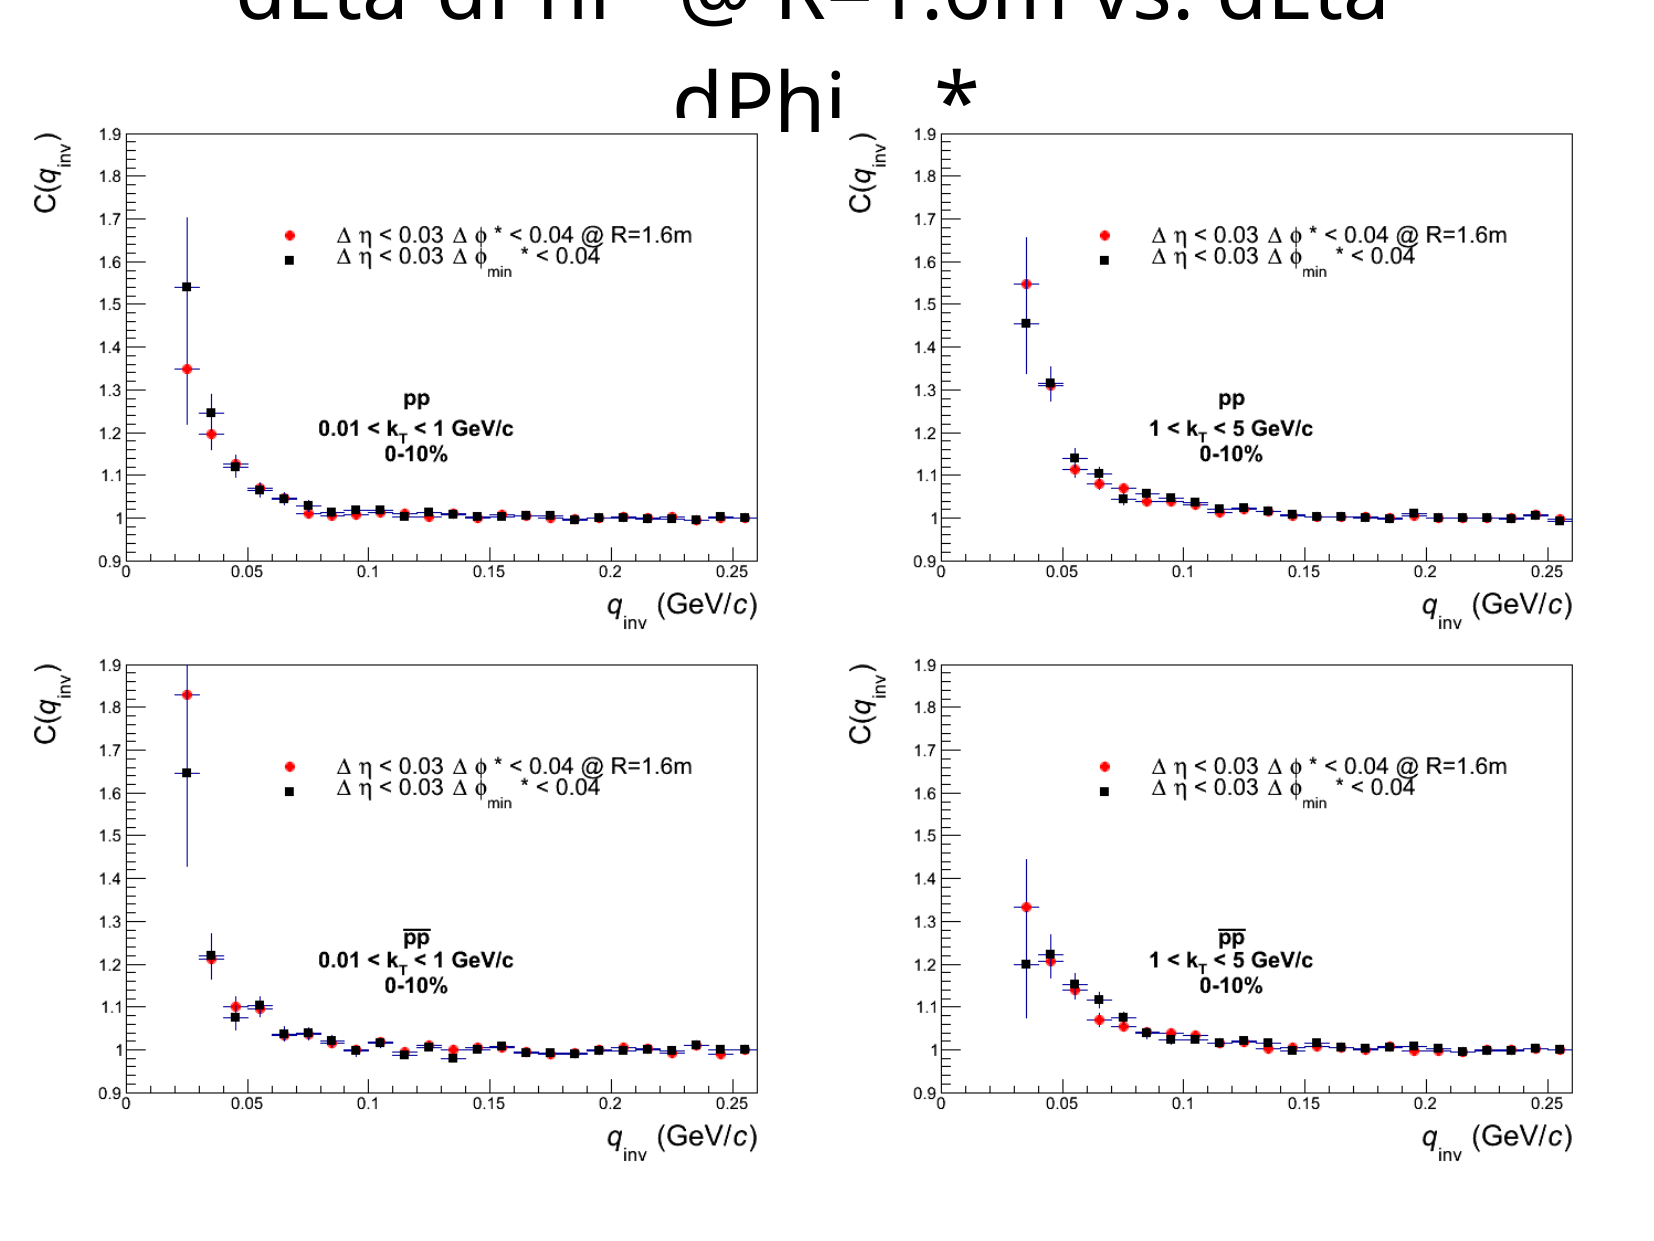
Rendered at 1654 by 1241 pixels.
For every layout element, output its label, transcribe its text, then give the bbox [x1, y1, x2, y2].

picture [826, 118, 1595, 639]
picture [826, 649, 1595, 1171]
title dEta-dPhi* @ R=1.6m vs. dEta-dPhimin* [82, 0, 1571, 157]
picture [11, 118, 780, 639]
picture [11, 649, 780, 1171]
